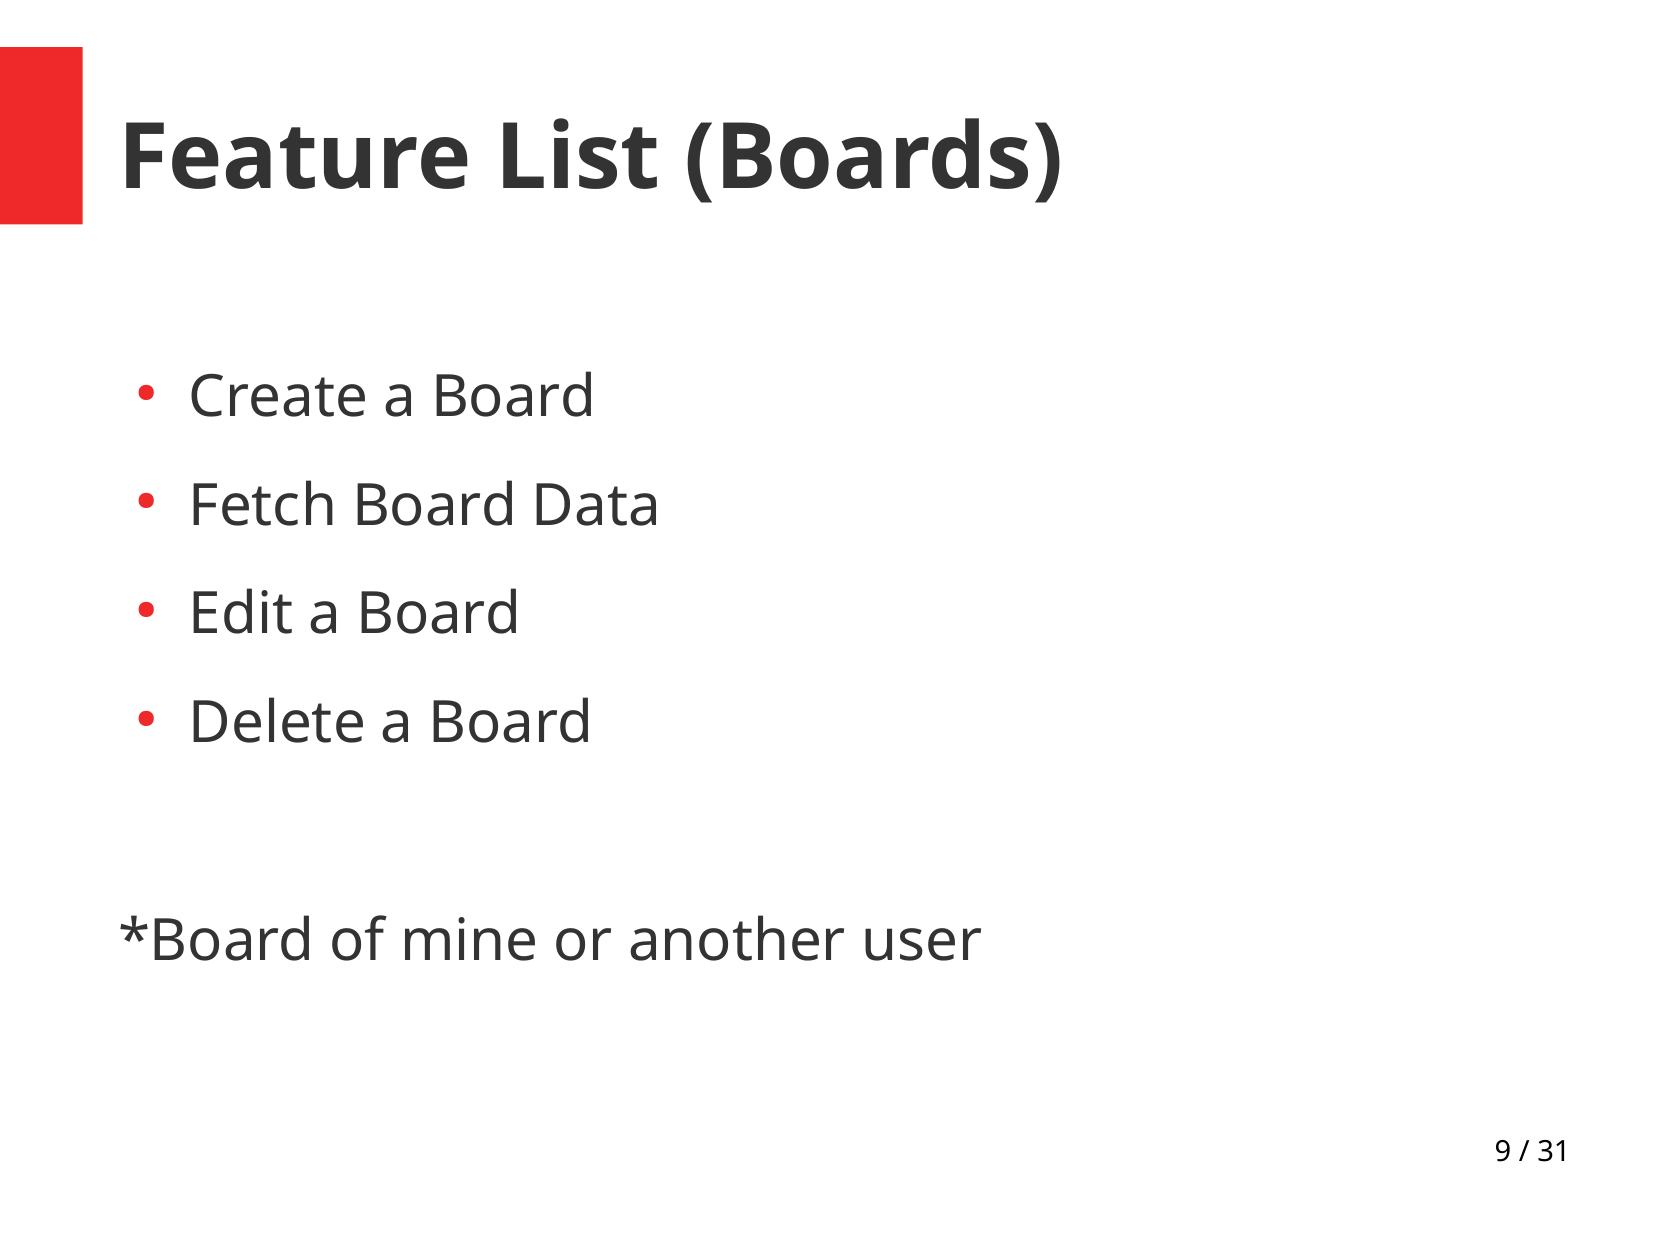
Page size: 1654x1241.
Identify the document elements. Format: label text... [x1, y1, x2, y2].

list Create a Board Fetch Board Data Edit a Board Delete a Board *Board of mine or another user [118, 354, 1536, 1074]
title Feature List (Boards) [118, 49, 1571, 257]
